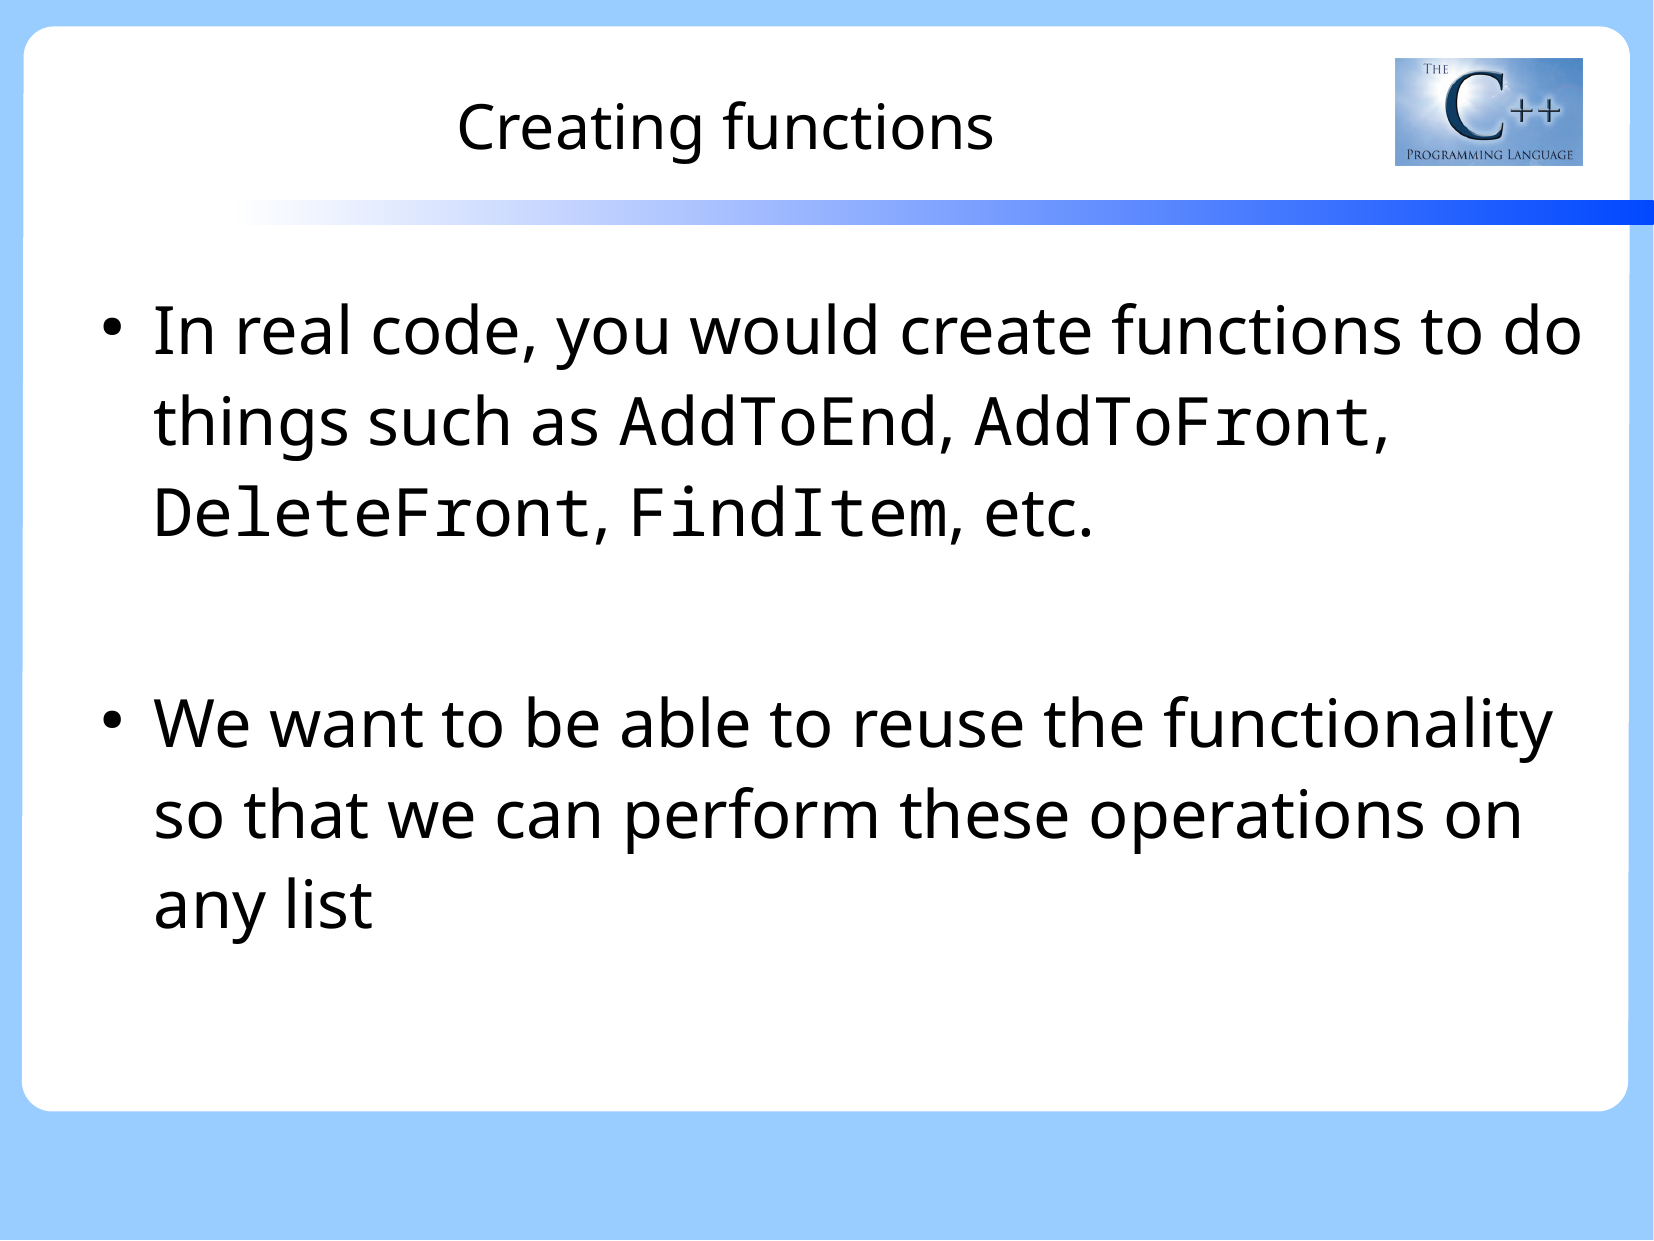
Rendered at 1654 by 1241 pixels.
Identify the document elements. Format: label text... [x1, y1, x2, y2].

title Creating functions [82, 49, 1371, 201]
picture [1395, 58, 1583, 166]
list In real code, you would create functions to do things such as AddToEnd, AddToFront, DeleteFront, FindItem, etc. We want to be able to reuse the functionality so that we can perform these operations on any list [82, 283, 1607, 1087]
